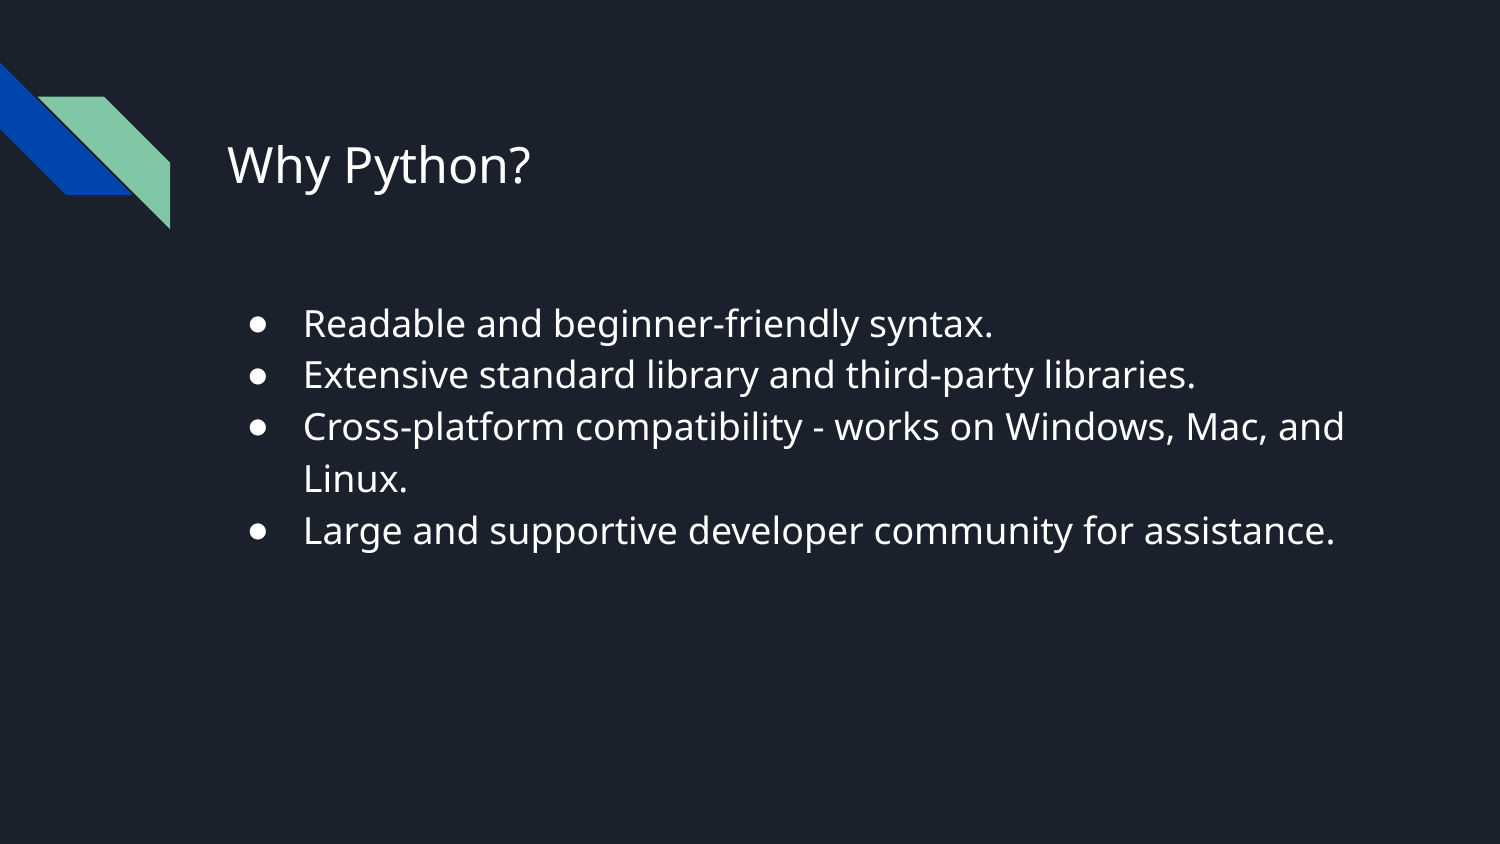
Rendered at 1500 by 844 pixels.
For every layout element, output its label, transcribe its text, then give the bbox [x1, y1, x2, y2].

list Readable and beginner-friendly syntax. Extensive standard library and third-party libraries. Cross-platform compatibility - works on Windows, Mac, and Linux. Large and supportive developer community for assistance. [212, 278, 1443, 712]
title Why Python? [212, 118, 1368, 269]
